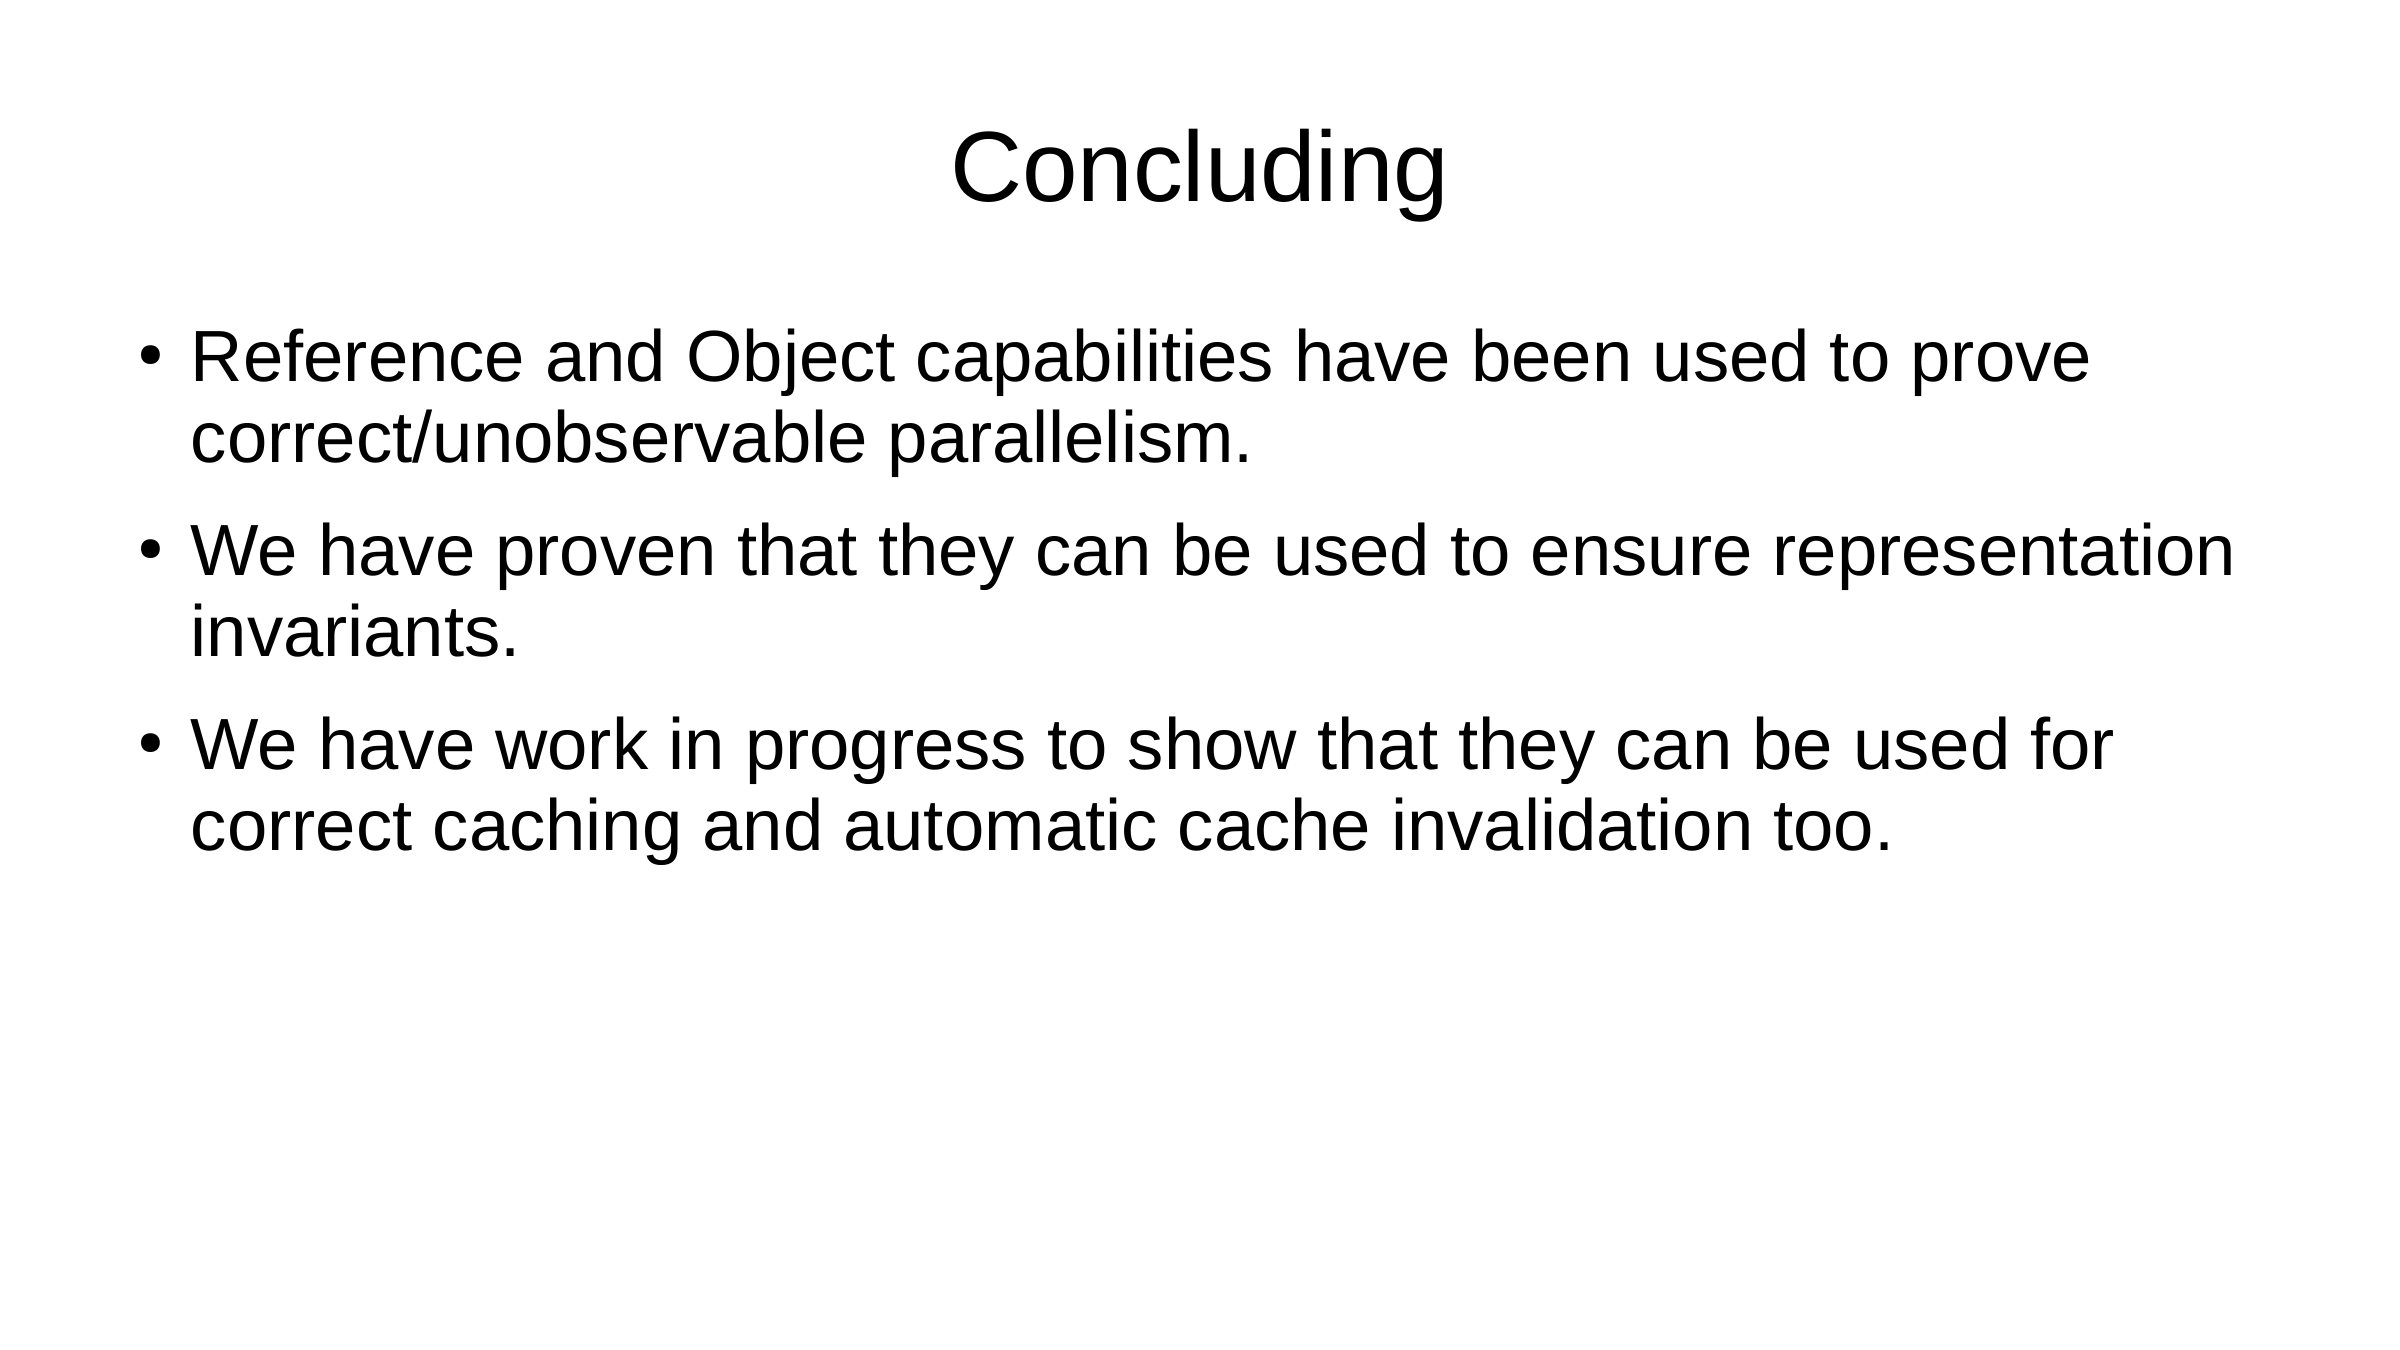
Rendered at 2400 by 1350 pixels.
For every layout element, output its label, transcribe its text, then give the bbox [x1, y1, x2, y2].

list Reference and Object capabilities have been used to prove correct/unobservable parallelism. We have proven that they can be used to ensure representation invariants. We have work in progress to show that they can be used for correct caching and automatic cache invalidation too. [120, 315, 2280, 1099]
title Concluding [120, 53, 2280, 280]
